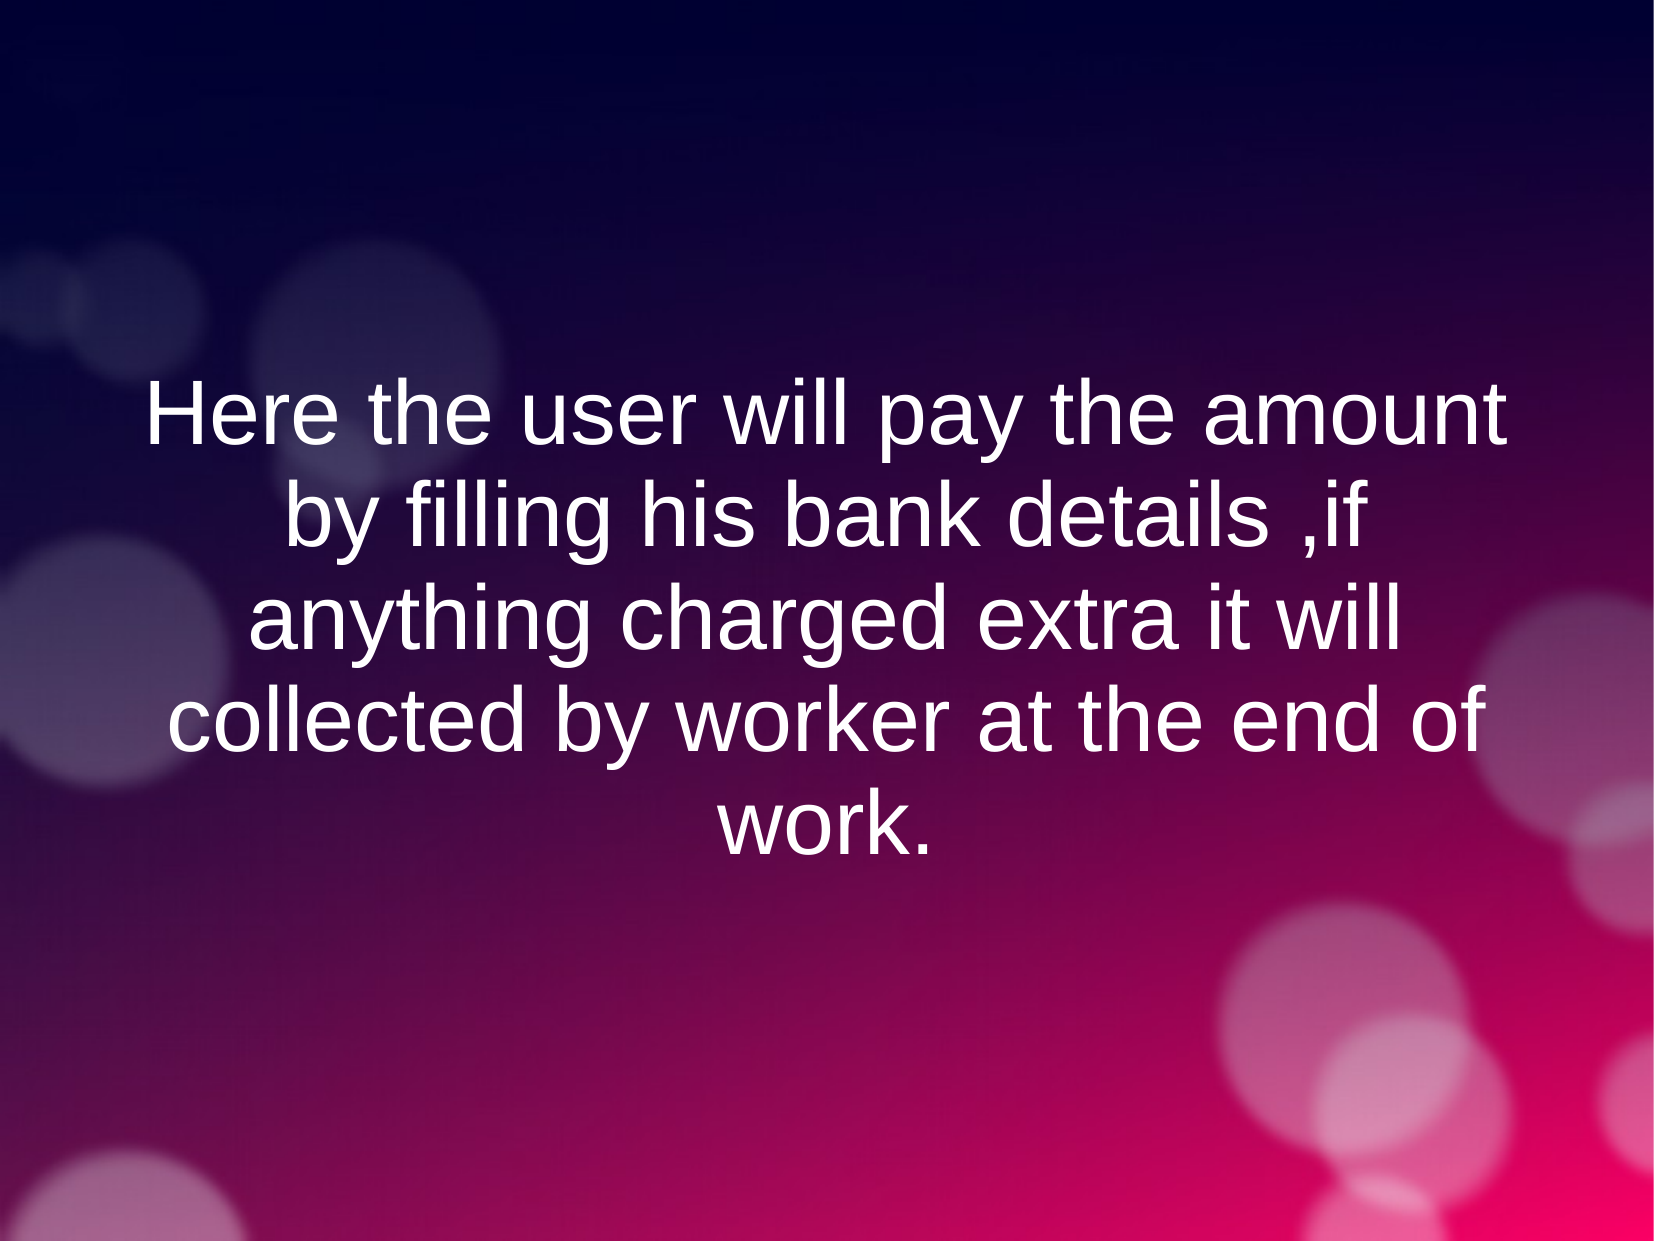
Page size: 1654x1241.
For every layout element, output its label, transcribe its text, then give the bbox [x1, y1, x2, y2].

title Here the user will pay the amount by filling his bank details ,if anything charged extra it will collected by worker at the end of work. [47, 361, 1536, 875]
picture [0, 0, 1654, 1241]
